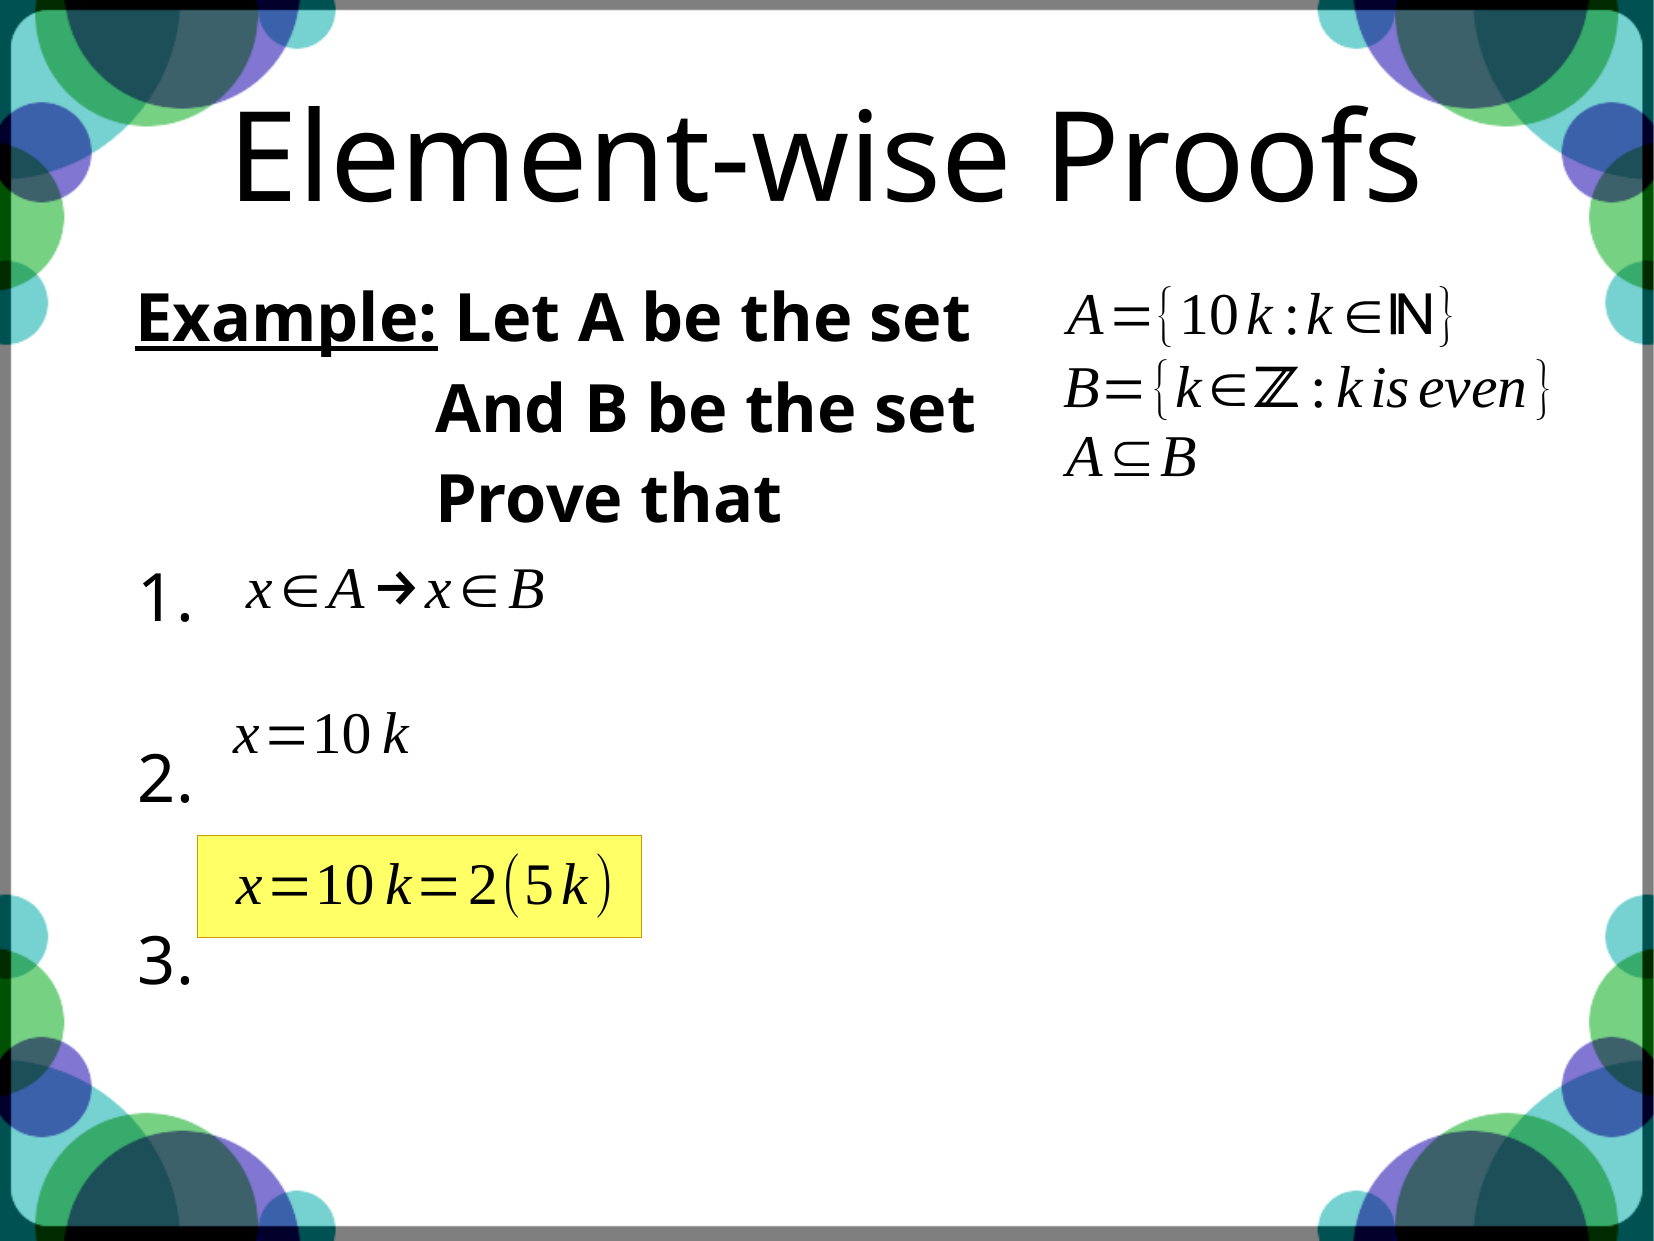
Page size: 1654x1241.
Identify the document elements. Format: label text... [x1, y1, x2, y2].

chart [227, 557, 561, 623]
chart [1044, 278, 1570, 491]
text_box 1. 2. 3. [137, 550, 1533, 925]
text_box Example: Let A be the set And B be the set Prove that [135, 270, 1531, 522]
title Element-wise Proofs [82, 49, 1571, 257]
chart [214, 701, 427, 768]
chart [217, 849, 631, 921]
picture [0, 0, 1654, 1241]
text_box [197, 925, 642, 938]
